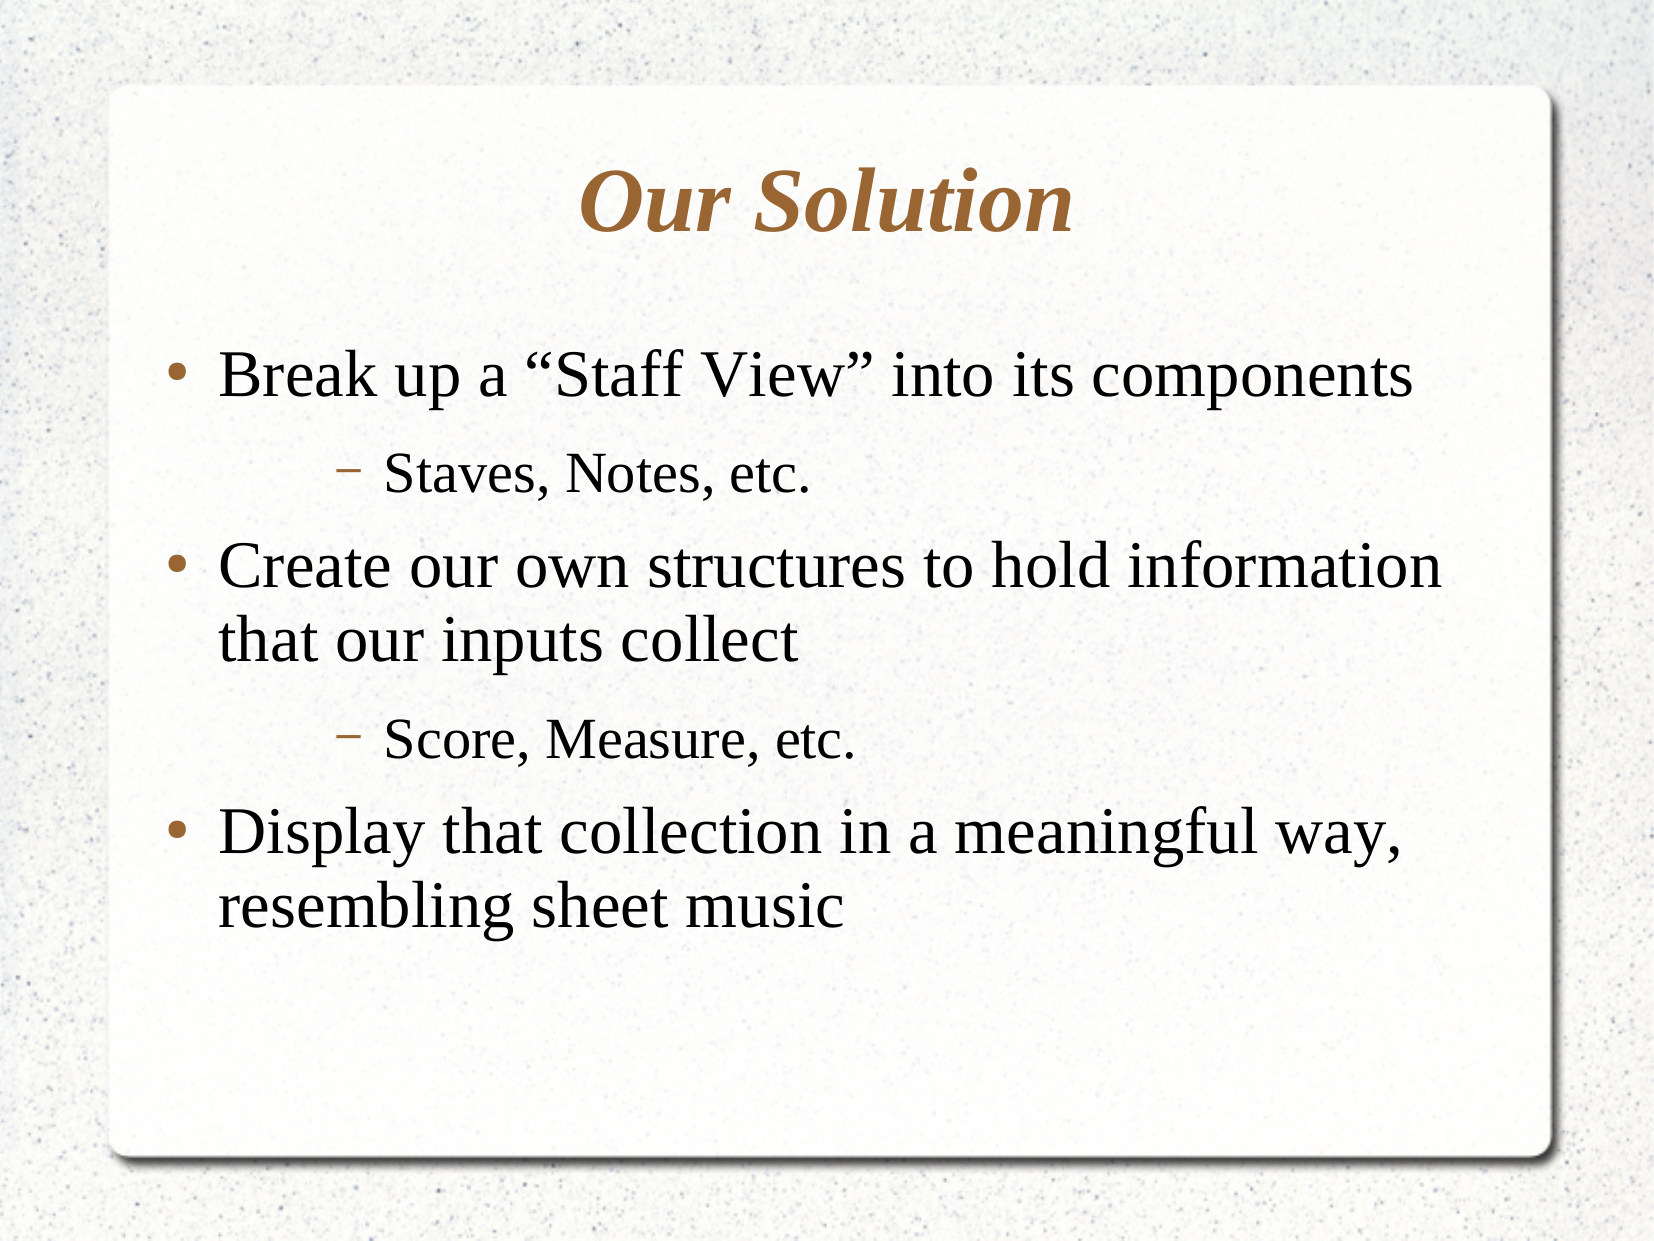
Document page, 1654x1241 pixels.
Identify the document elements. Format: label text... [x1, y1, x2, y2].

picture [0, 0, 1654, 1241]
list Break up a “Staff View” into its components Staves, Notes, etc. Create our own structures to hold information that our inputs collect Score, Measure, etc. Display that collection in a meaningful way, resembling sheet music [147, 336, 1506, 1141]
title Our Solution [118, 104, 1536, 297]
